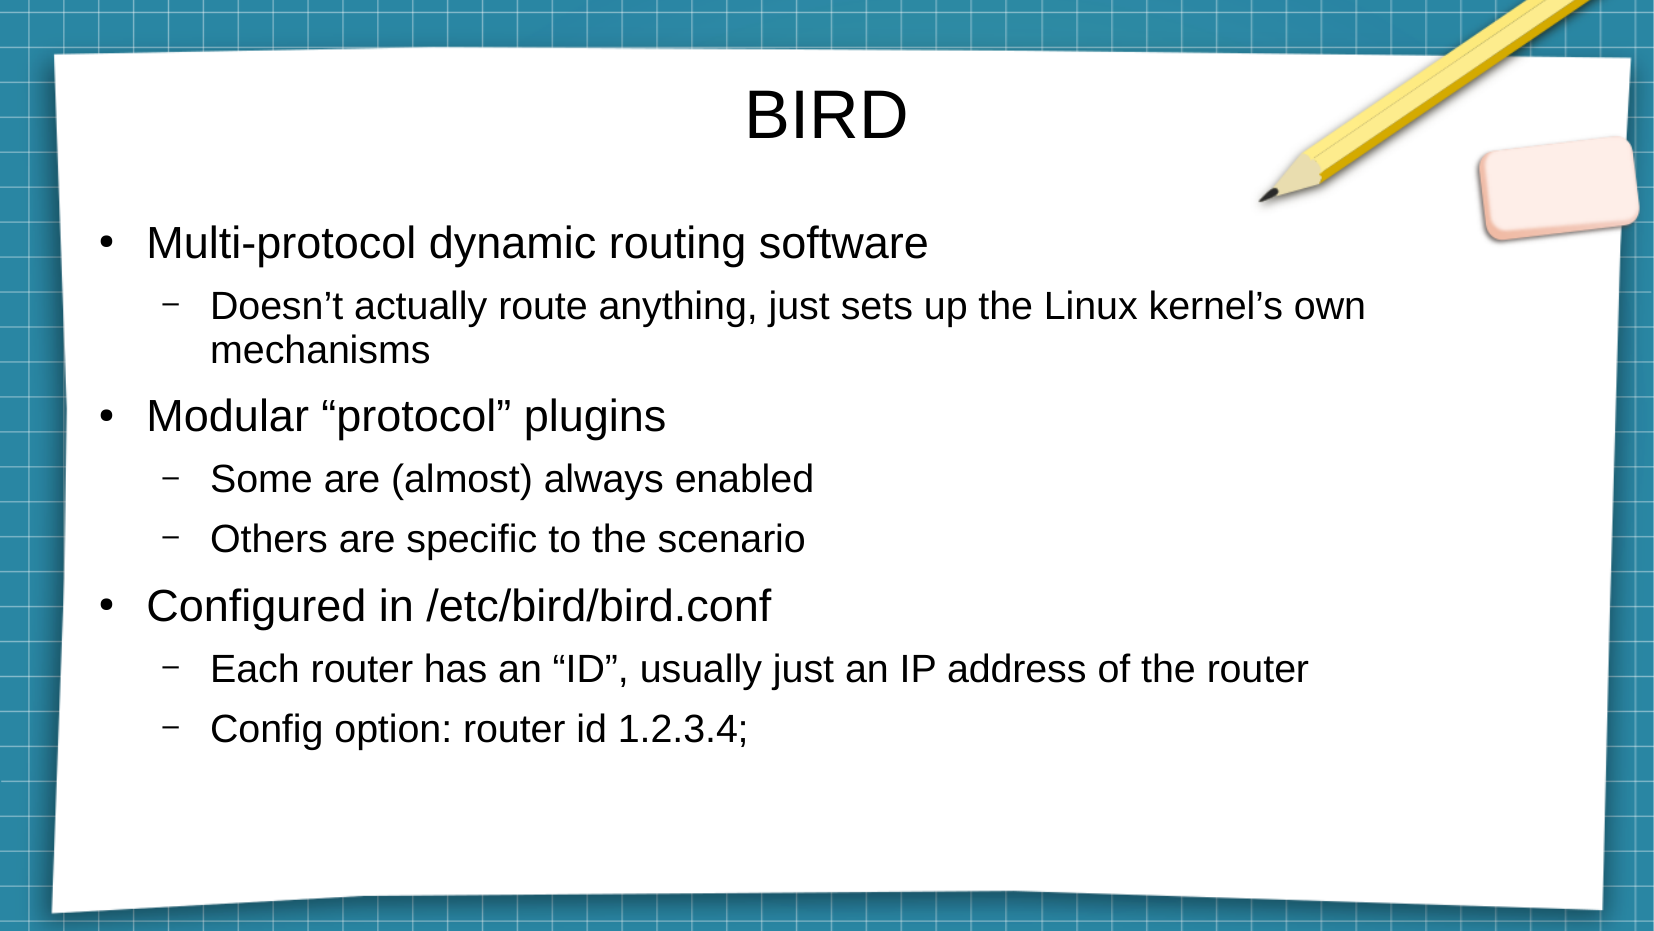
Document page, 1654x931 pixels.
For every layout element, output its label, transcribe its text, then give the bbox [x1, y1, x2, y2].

title BIRD [82, 37, 1571, 193]
picture [0, 0, 1654, 931]
list Multi-protocol dynamic routing software Doesn’t actually route anything, just sets up the Linux kernel’s own mechanisms Modular “protocol” plugins Some are (almost) always enabled Others are specific to the scenario Configured in /etc/bird/bird.conf Each router has an “ID”, usually just an IP address of the router Config option: router id 1.2.3.4; [82, 217, 1571, 758]
